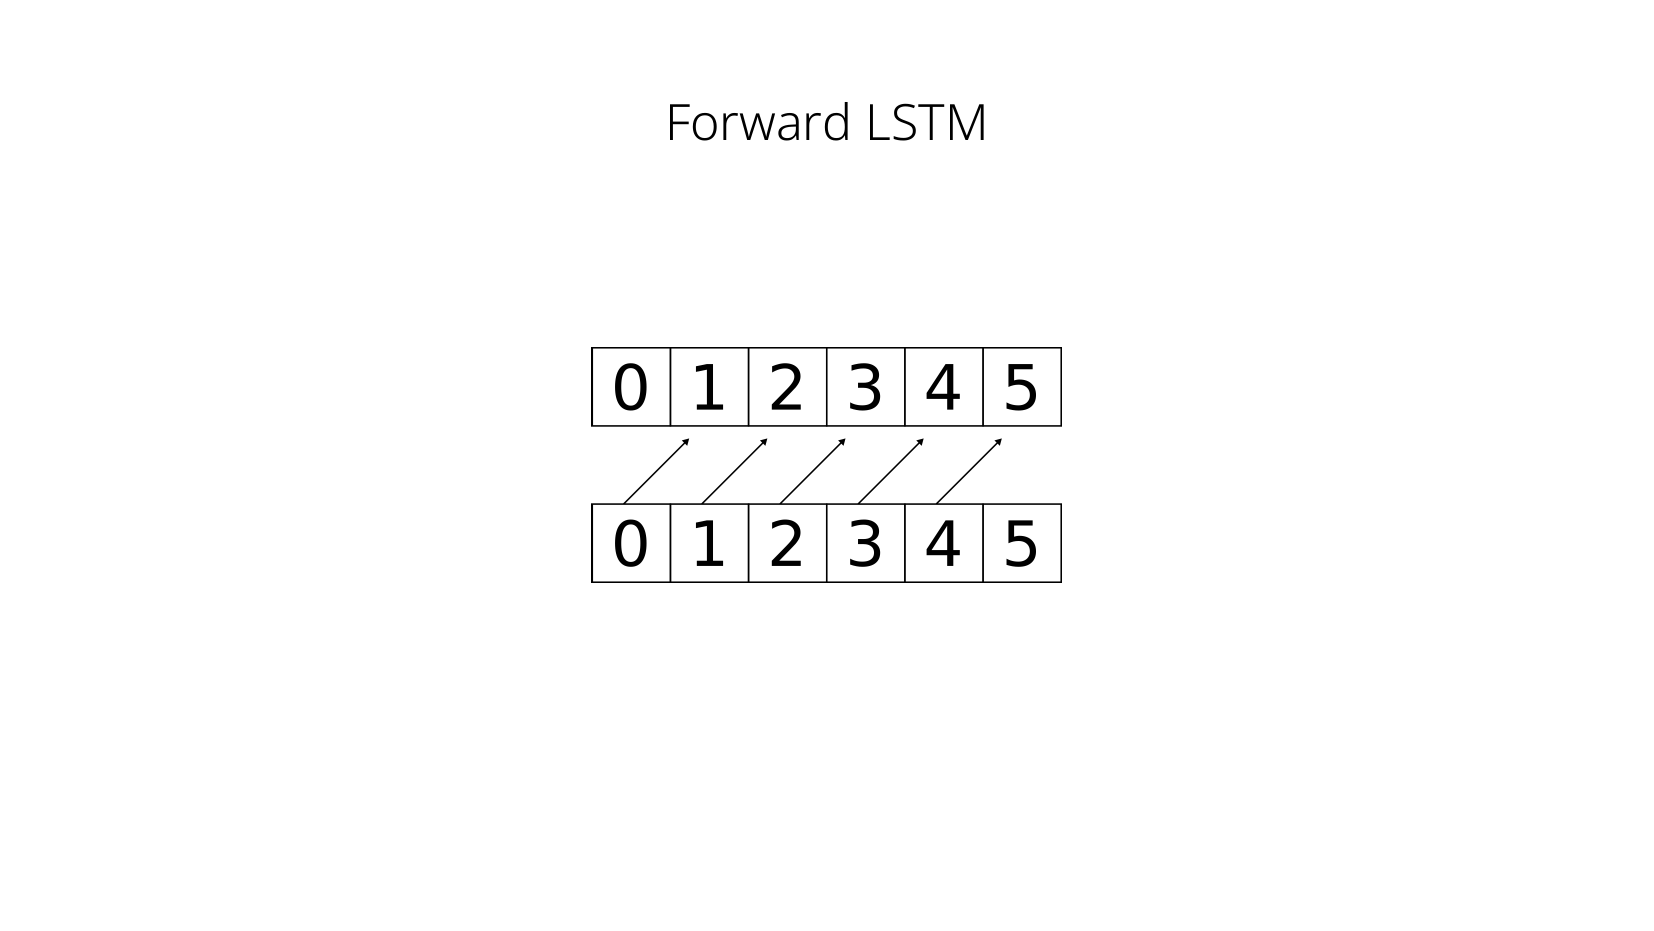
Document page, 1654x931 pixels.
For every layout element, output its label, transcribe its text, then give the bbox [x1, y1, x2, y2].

picture [591, 347, 1062, 583]
text_box Forward LSTM [526, 86, 1127, 211]
